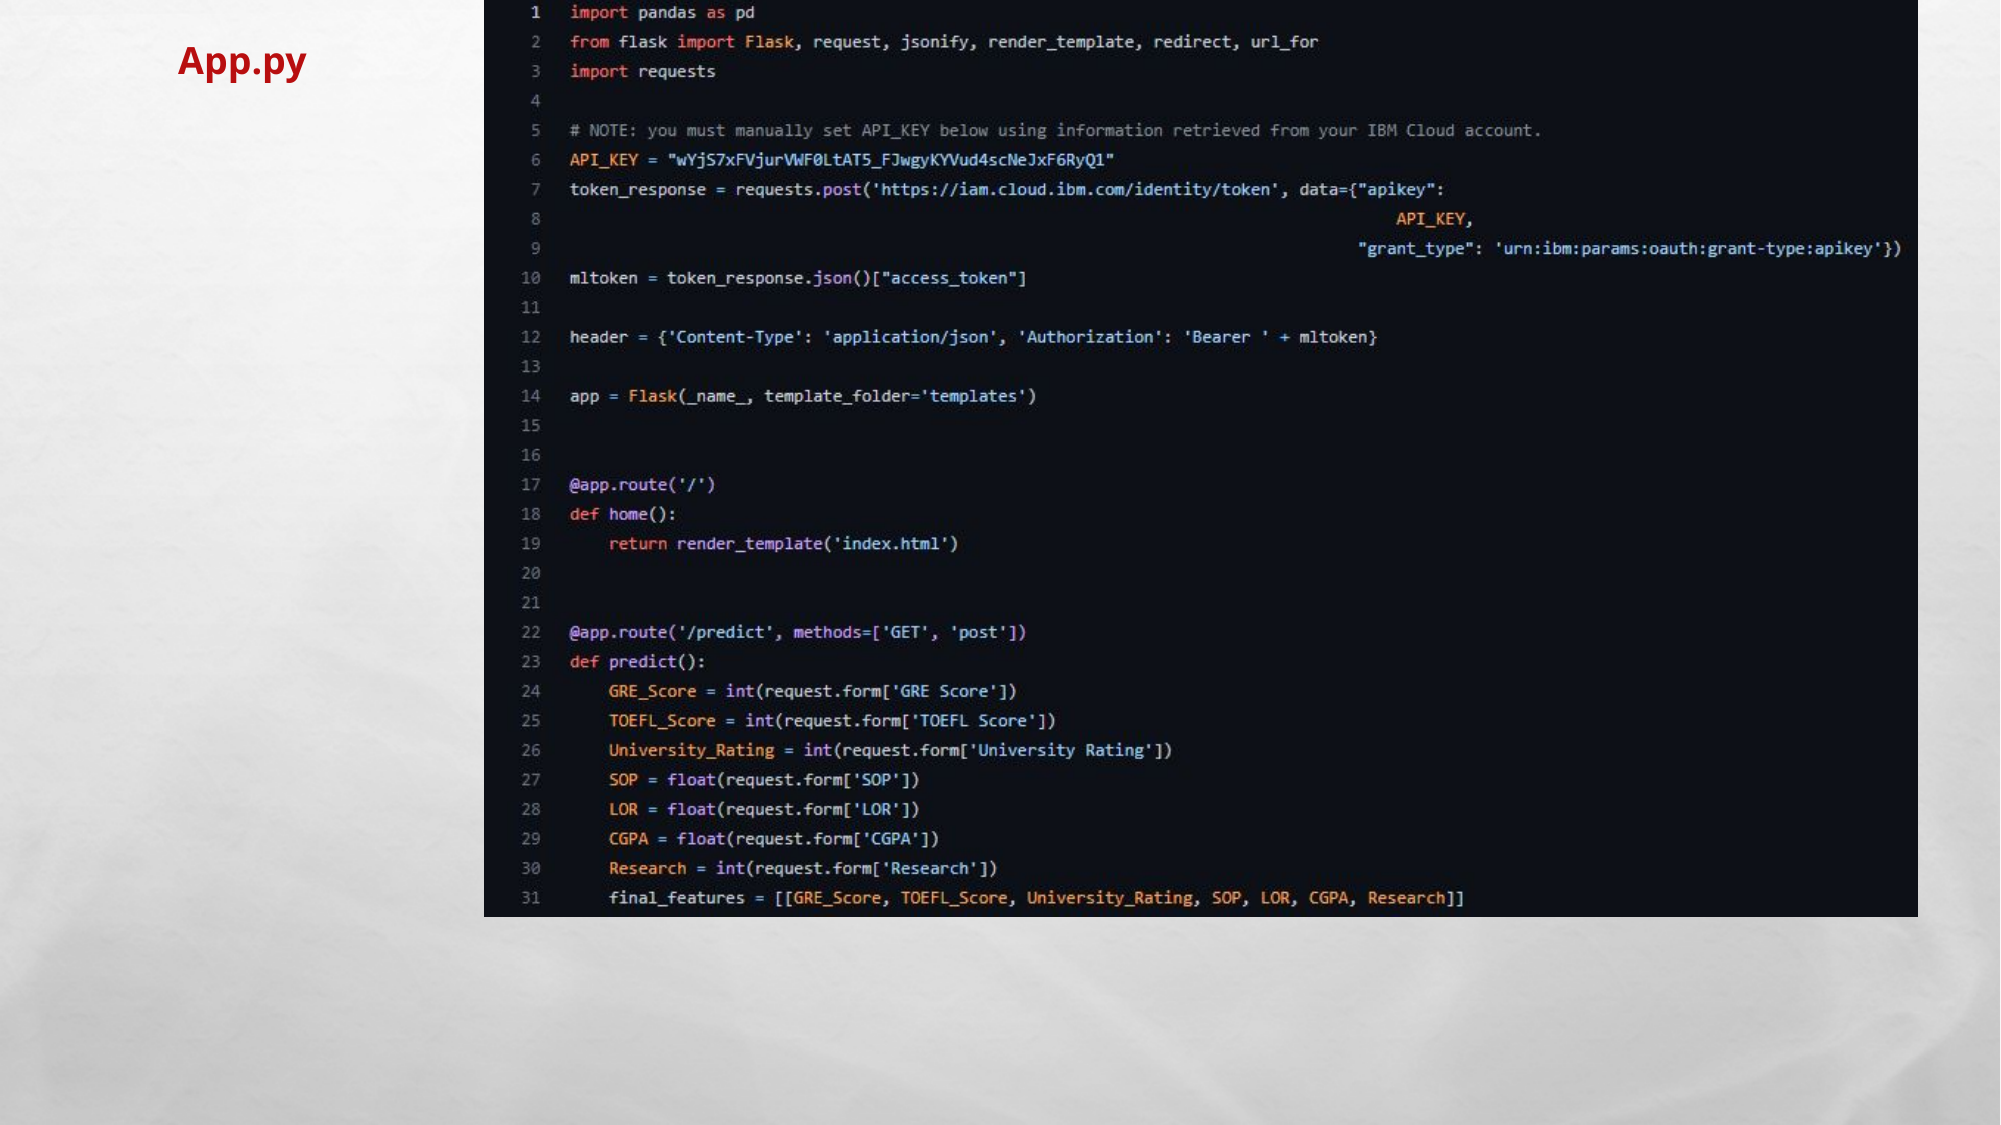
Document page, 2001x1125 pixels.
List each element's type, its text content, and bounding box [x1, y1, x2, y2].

text_box App.py [0, 29, 485, 91]
picture [484, 0, 1918, 917]
